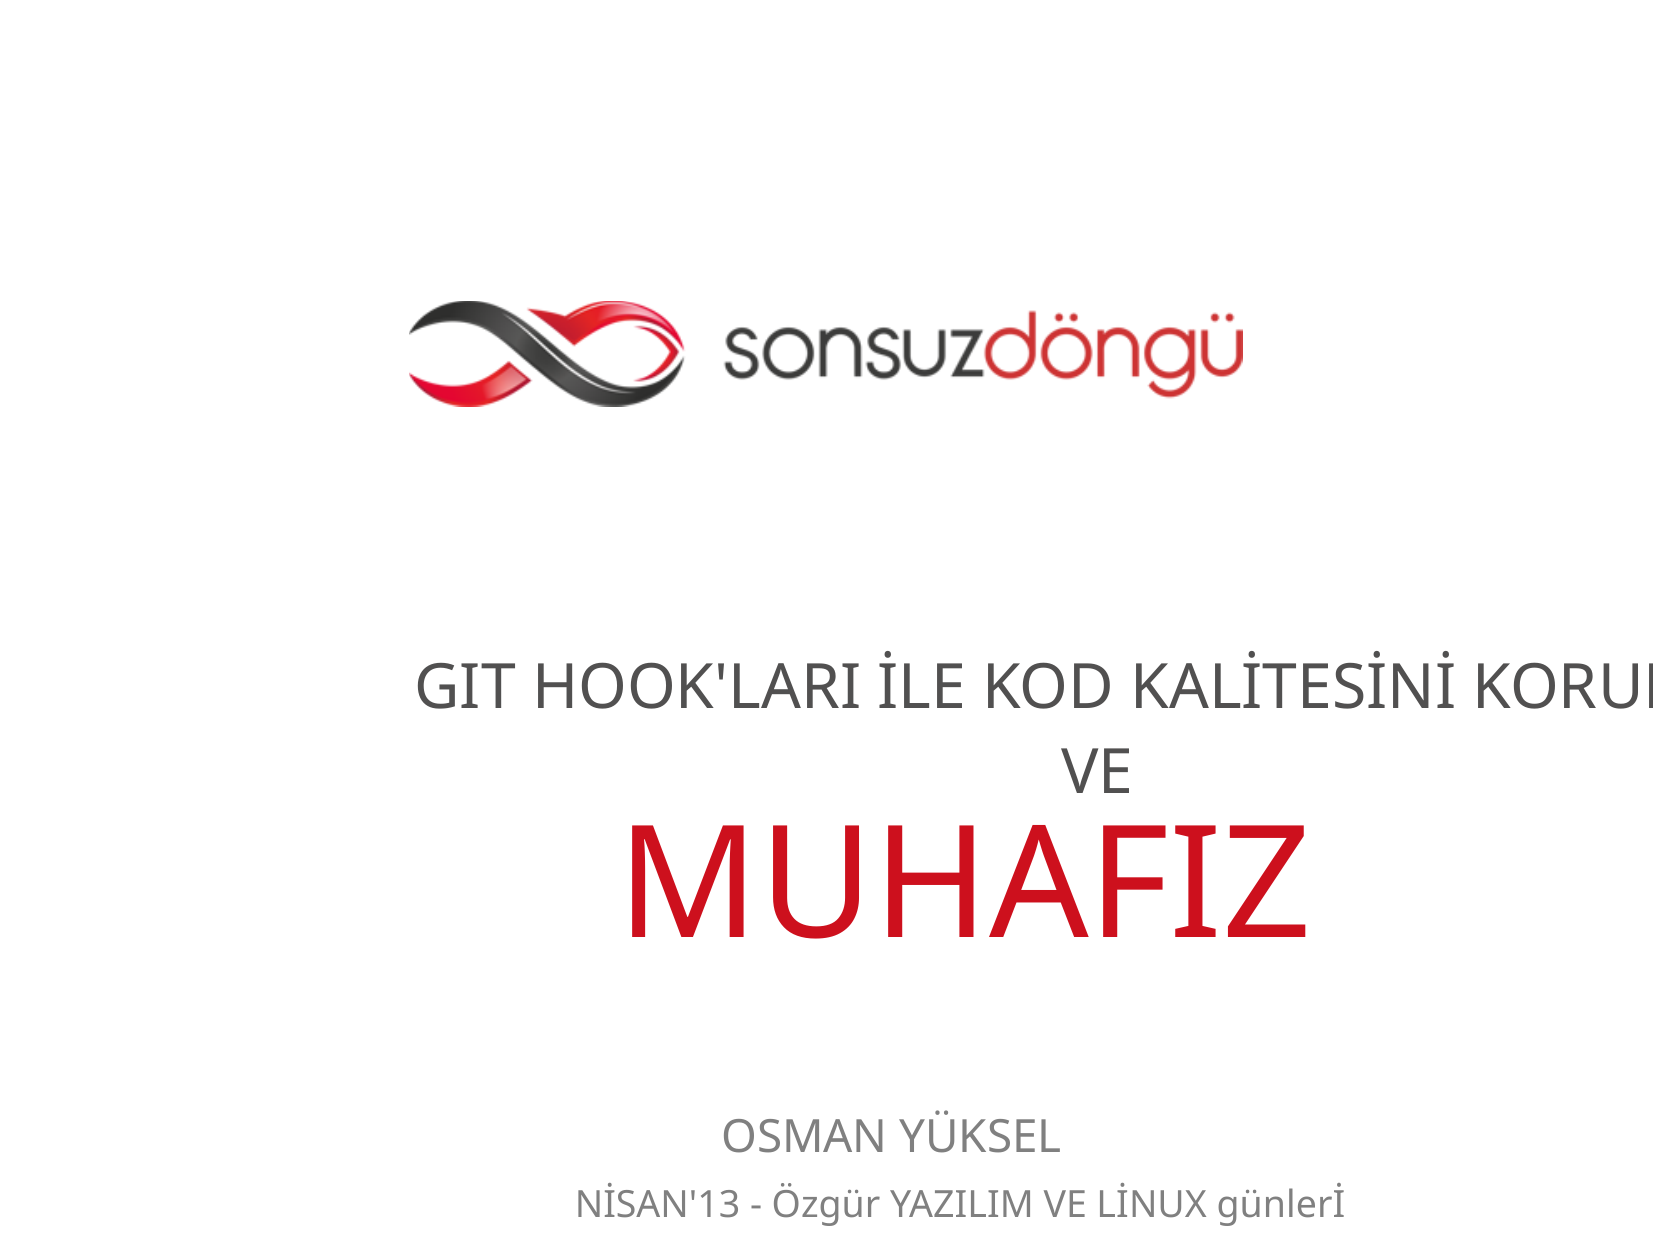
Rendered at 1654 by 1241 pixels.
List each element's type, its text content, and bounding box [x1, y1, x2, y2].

text_box MUHAFIZ [602, 800, 1051, 967]
text_box OSMAN YÜKSEL [706, 1096, 947, 1167]
picture [409, 301, 1243, 407]
text_box GIT HOOK'LARI İLE KOD KALİTESİNİ KORUMAK VE [399, 634, 1257, 800]
text_box NİSAN'13 - Özgür YAZILIM VE LİNUX günlerİ [560, 1170, 1093, 1231]
